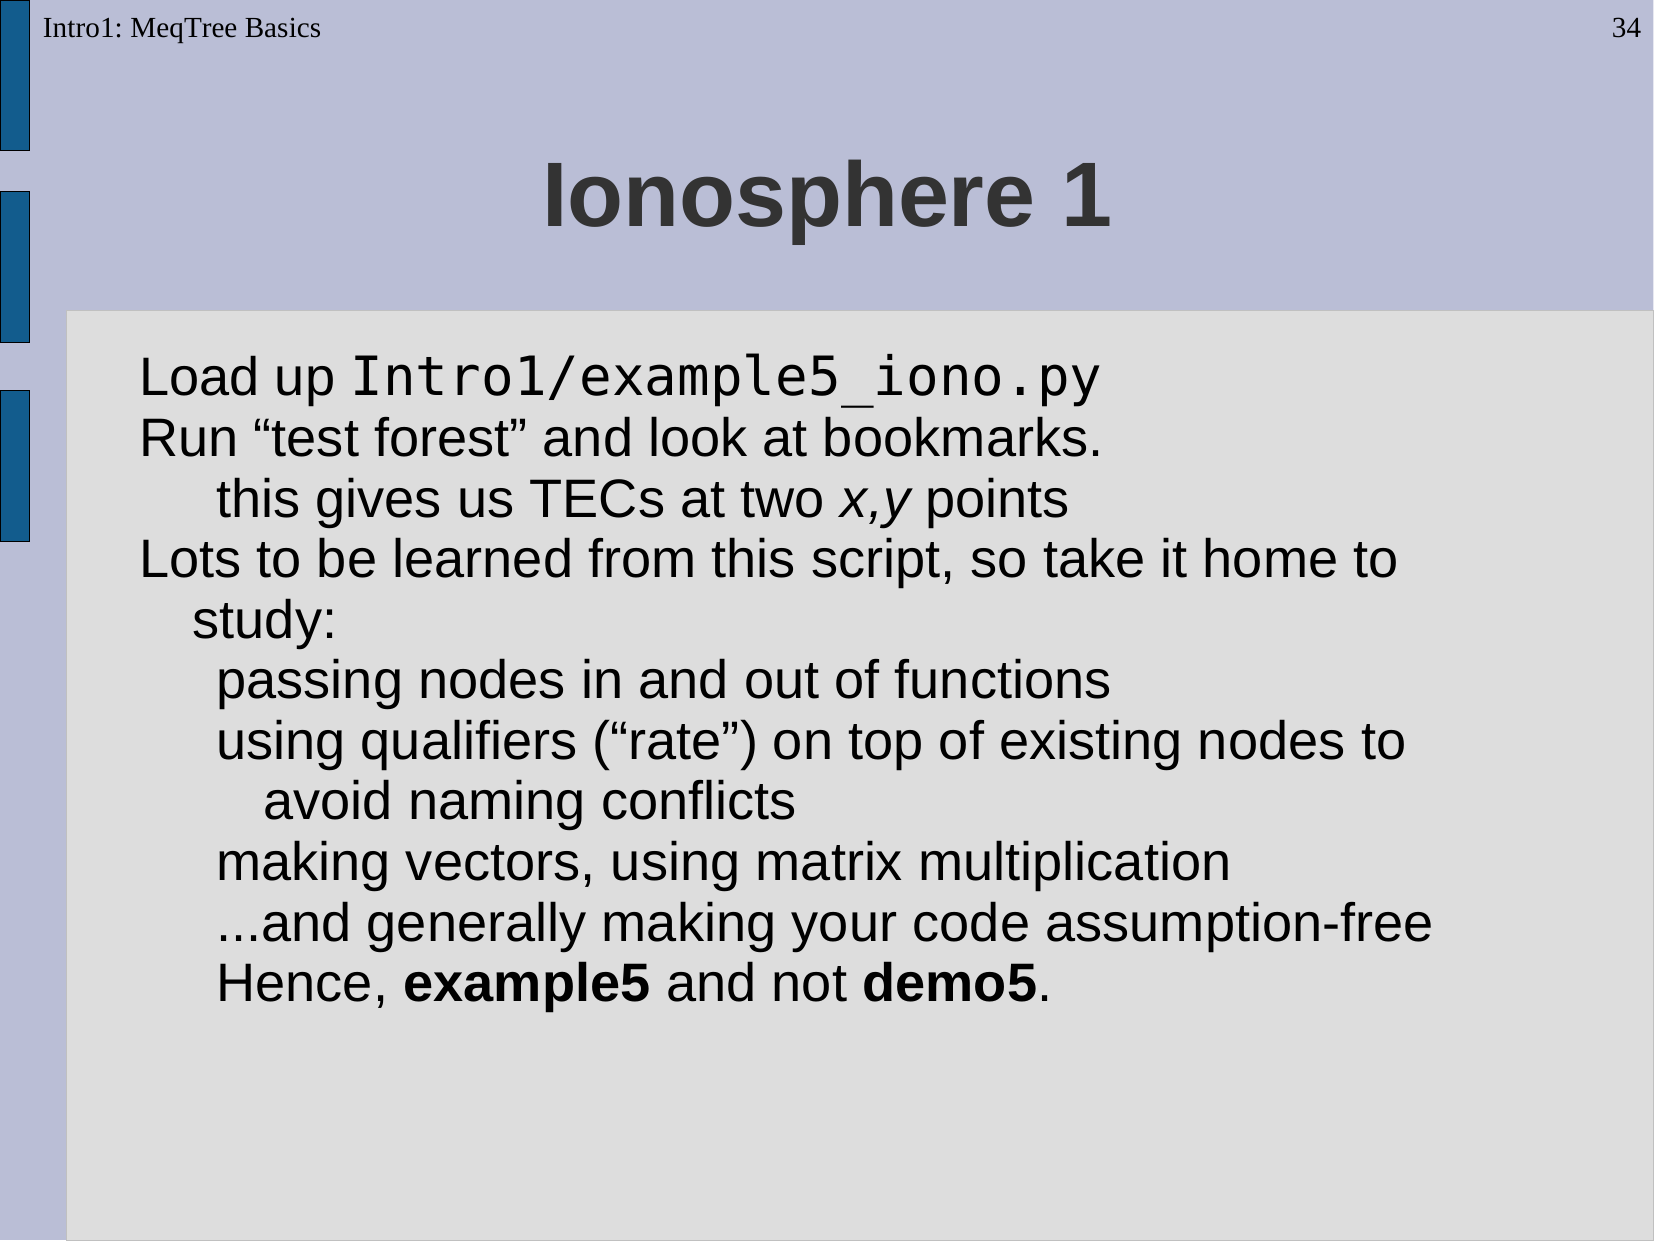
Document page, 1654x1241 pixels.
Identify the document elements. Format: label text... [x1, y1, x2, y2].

list Load up Intro1/example5_iono.py Run “test forest” and look at bookmarks. this gives us TECs at two x,y points Lots to be learned from this script, so take it home to study: passing nodes in and out of functions using qualifiers (“rate”) on top of existing nodes to avoid naming conflicts making vectors, using matrix multiplication ...and generally making your code assumption-free Hence, example5 and not demo5. [121, 344, 1534, 1112]
title Ionosphere 1 [121, 98, 1534, 291]
